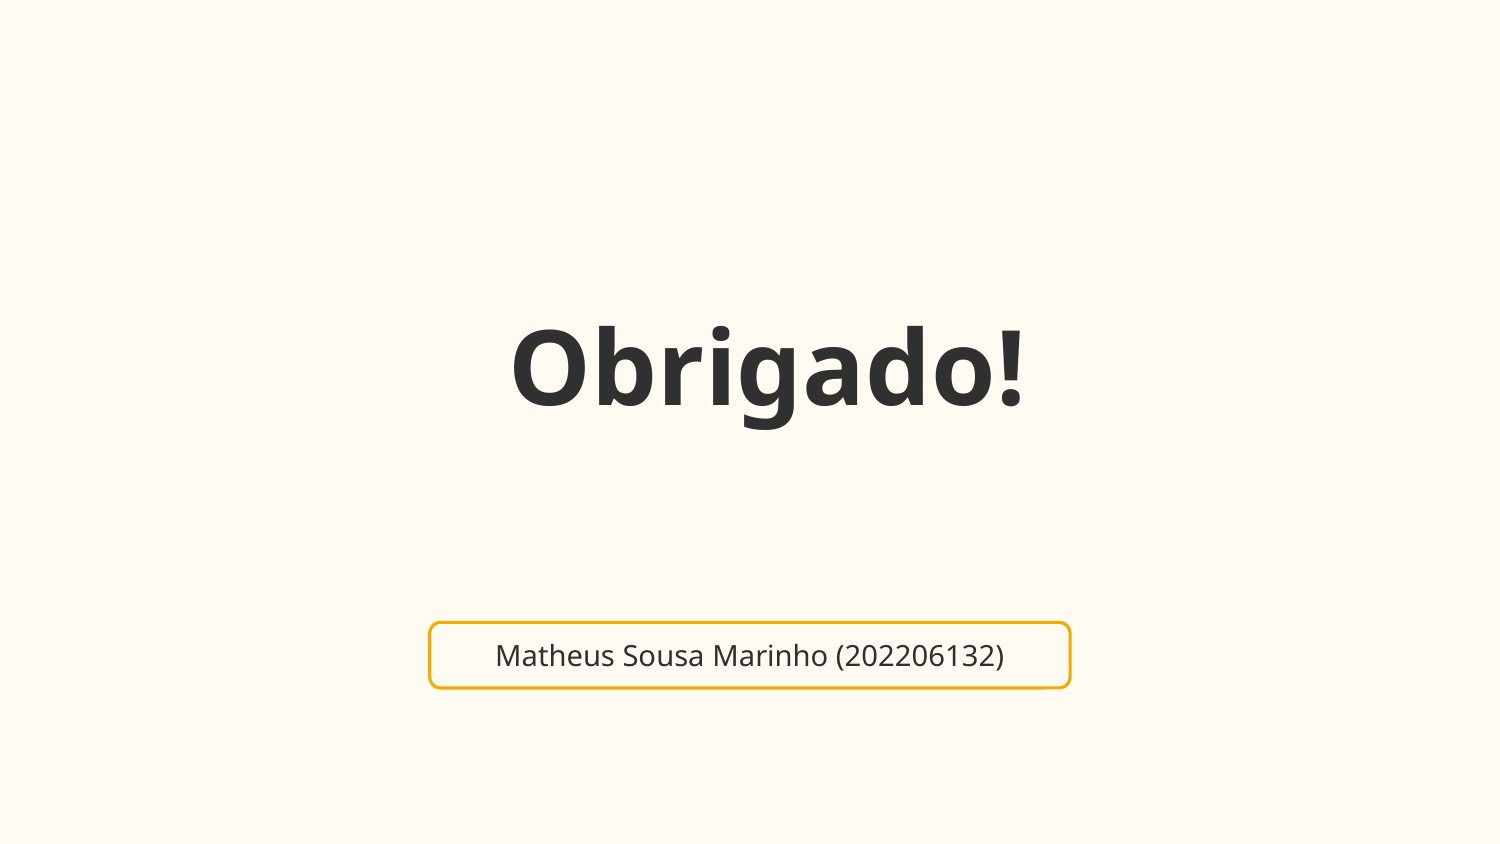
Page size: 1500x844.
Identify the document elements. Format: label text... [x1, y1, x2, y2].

text_box Matheus Sousa Marinho (202206132) [429, 622, 1071, 688]
title Obrigado! [58, 286, 1477, 502]
